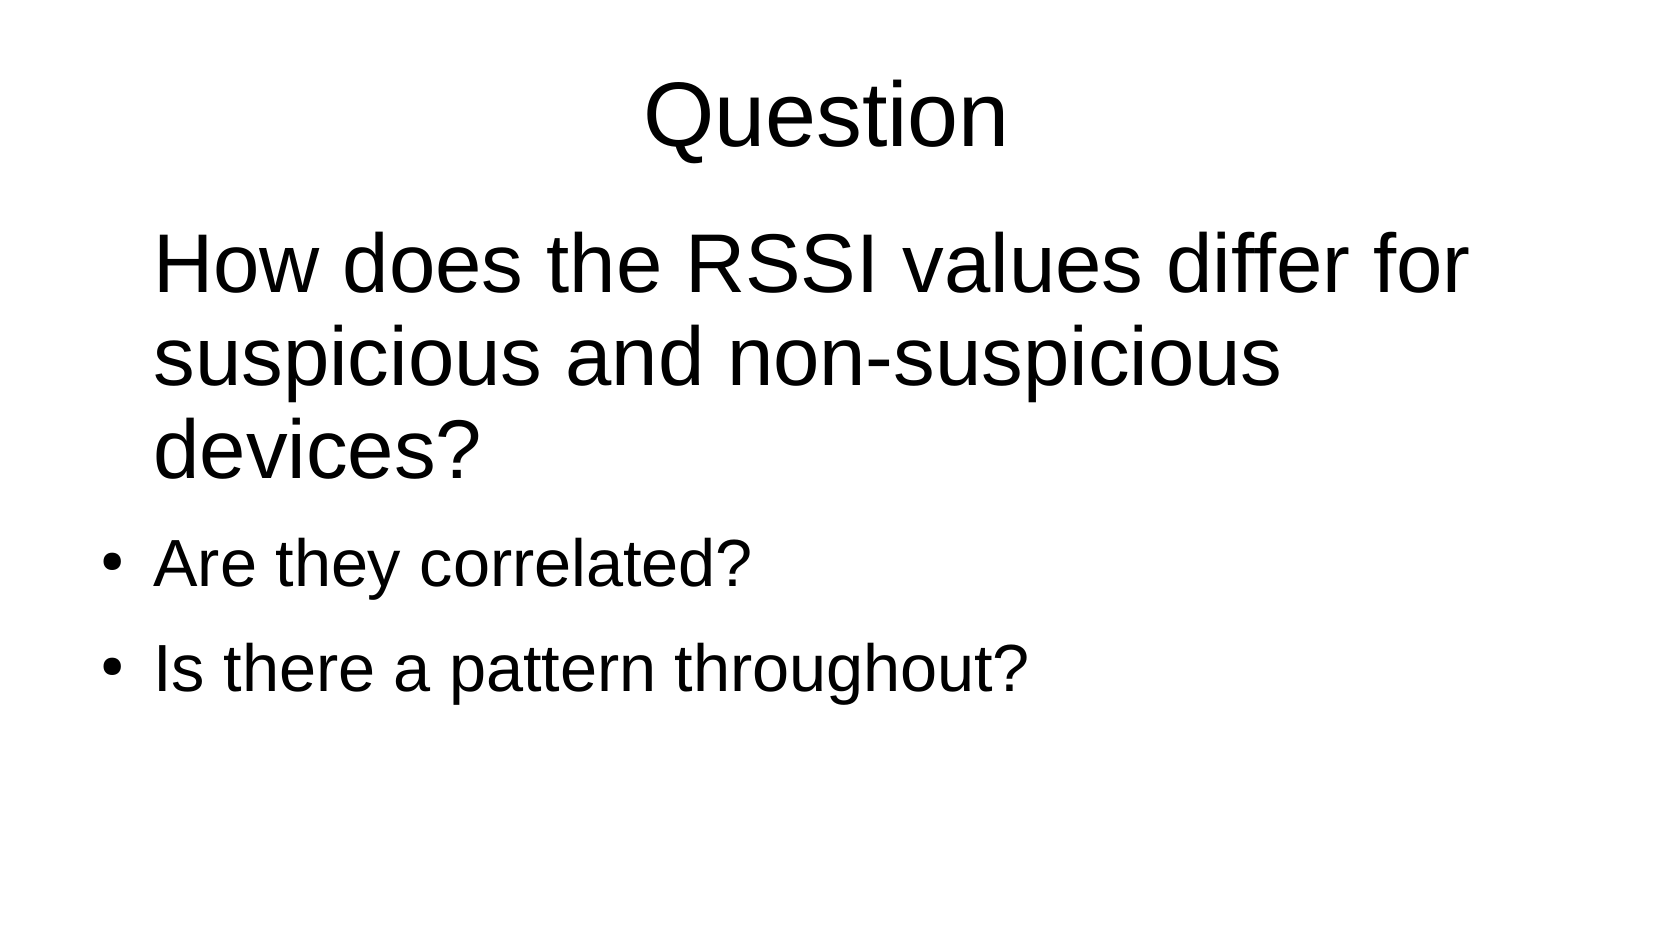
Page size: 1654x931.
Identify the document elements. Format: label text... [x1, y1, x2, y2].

title Question [82, 37, 1571, 193]
list How does the RSSI values differ for suspicious and non-suspicious devices? Are they correlated? Is there a pattern throughout? [82, 217, 1571, 758]
